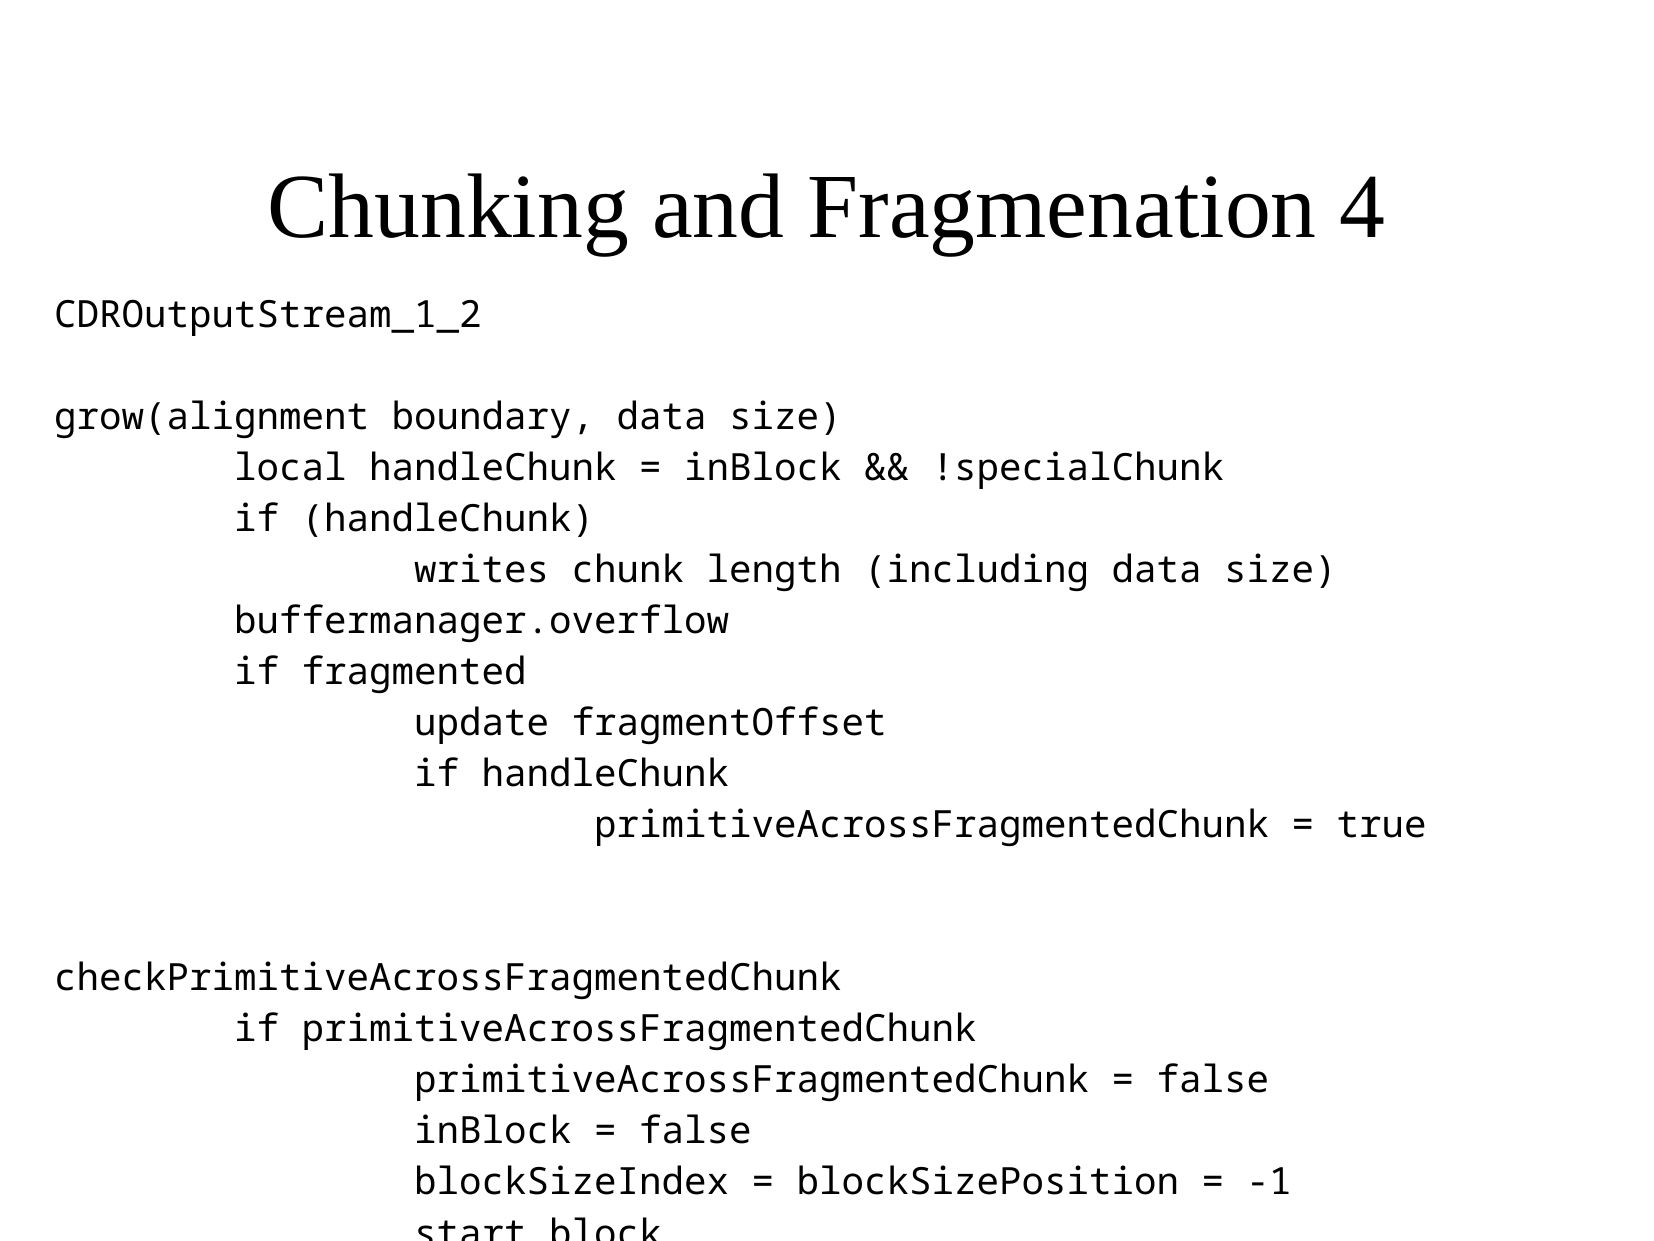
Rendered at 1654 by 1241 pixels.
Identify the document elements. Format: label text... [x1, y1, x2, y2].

title Chunking and Fragmenation 4 [121, 102, 1534, 287]
text_box CDROutputStream_1_2 grow(alignment boundary, data size) local handleChunk = inBlock && !specialChunk if (handleChunk) writes chunk length (including data size) buffermanager.overflow if fragmented update fragmentOffset if handleChunk primitiveAcrossFragmentedChunk = true checkPrimitiveAcrossFragmentedChunk if primitiveAcrossFragmentedChunk primitiveAcrossFragmentedChunk = false inBlock = false blockSizeIndex = blockSizePosition = -1 start_block [54, 287, 1600, 1068]
